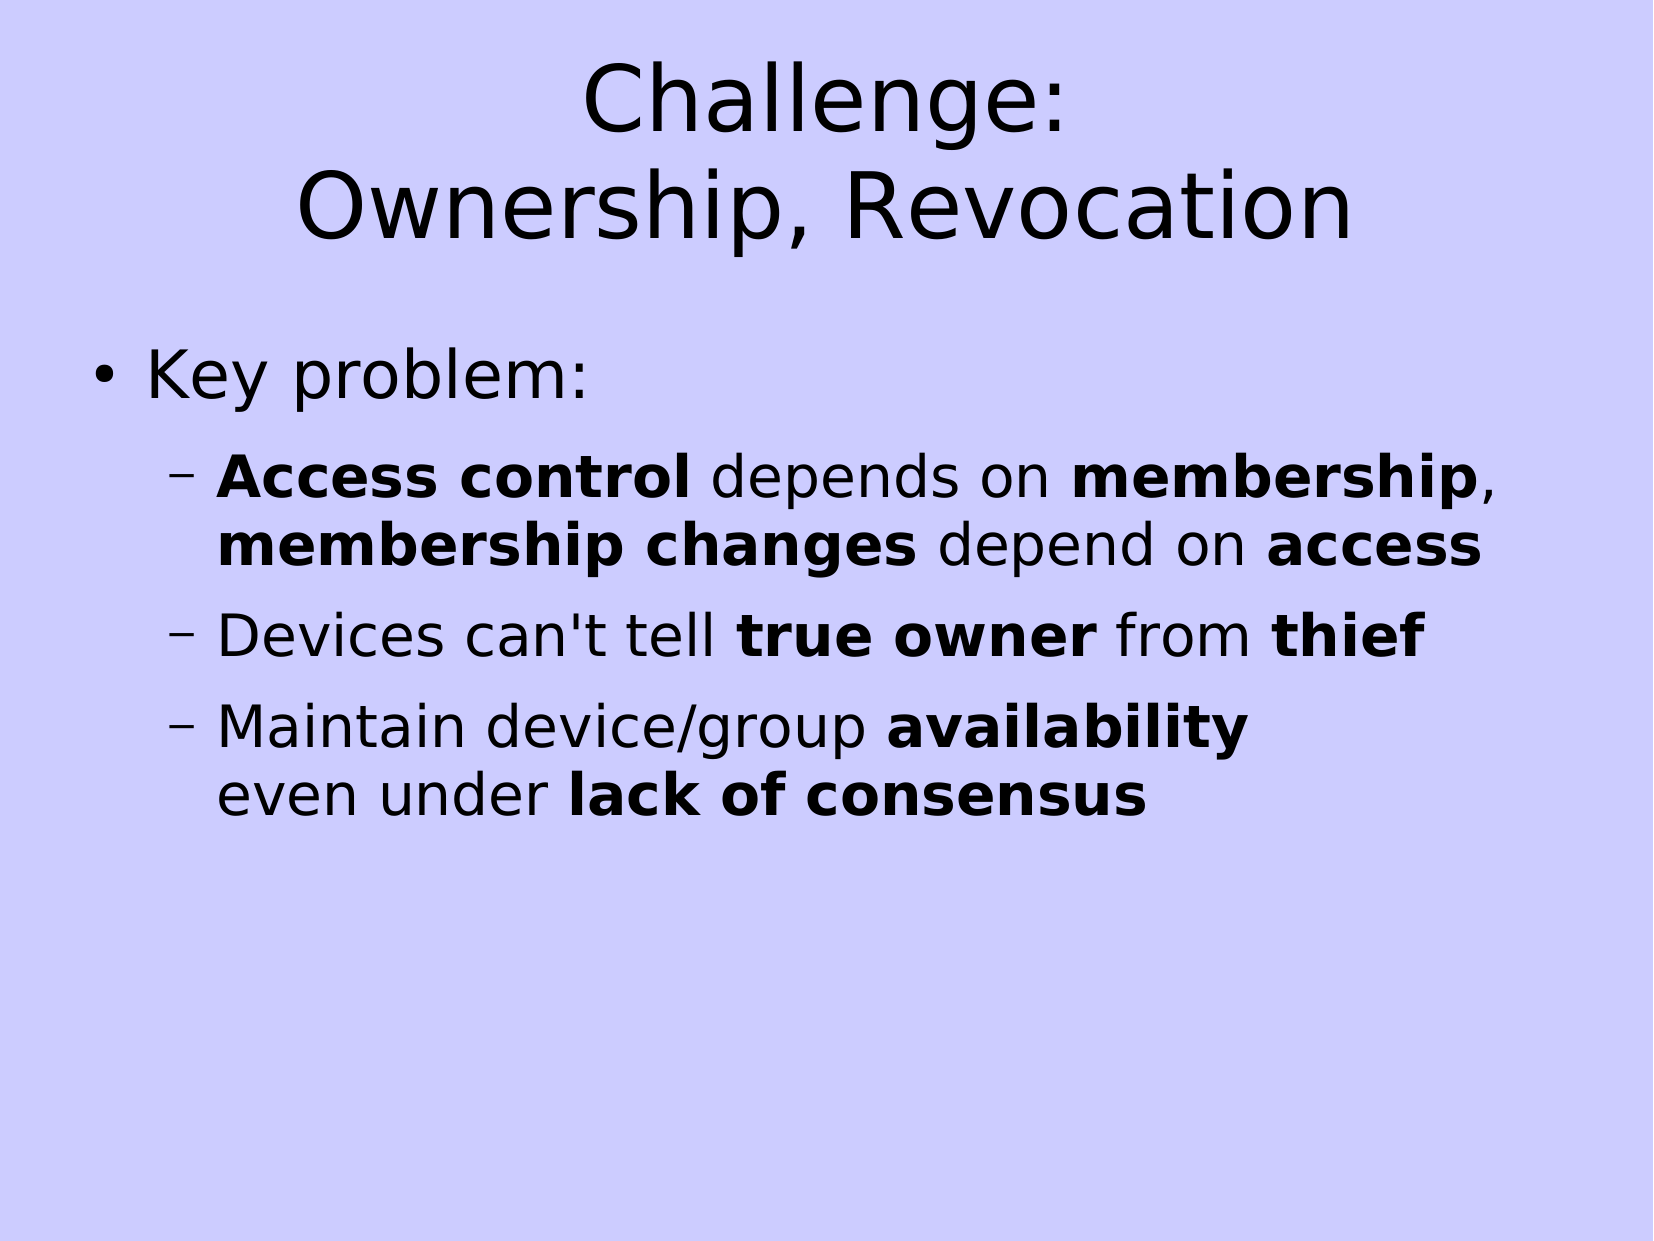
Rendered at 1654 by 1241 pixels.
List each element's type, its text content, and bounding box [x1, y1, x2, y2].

title Challenge: Ownership, Revocation [82, 46, 1571, 260]
list Key problem: Access control depends on membership, membership changes depend on access Devices can't tell true owner from thief Maintain device/group availability even under lack of consensus [75, 336, 1563, 1156]
